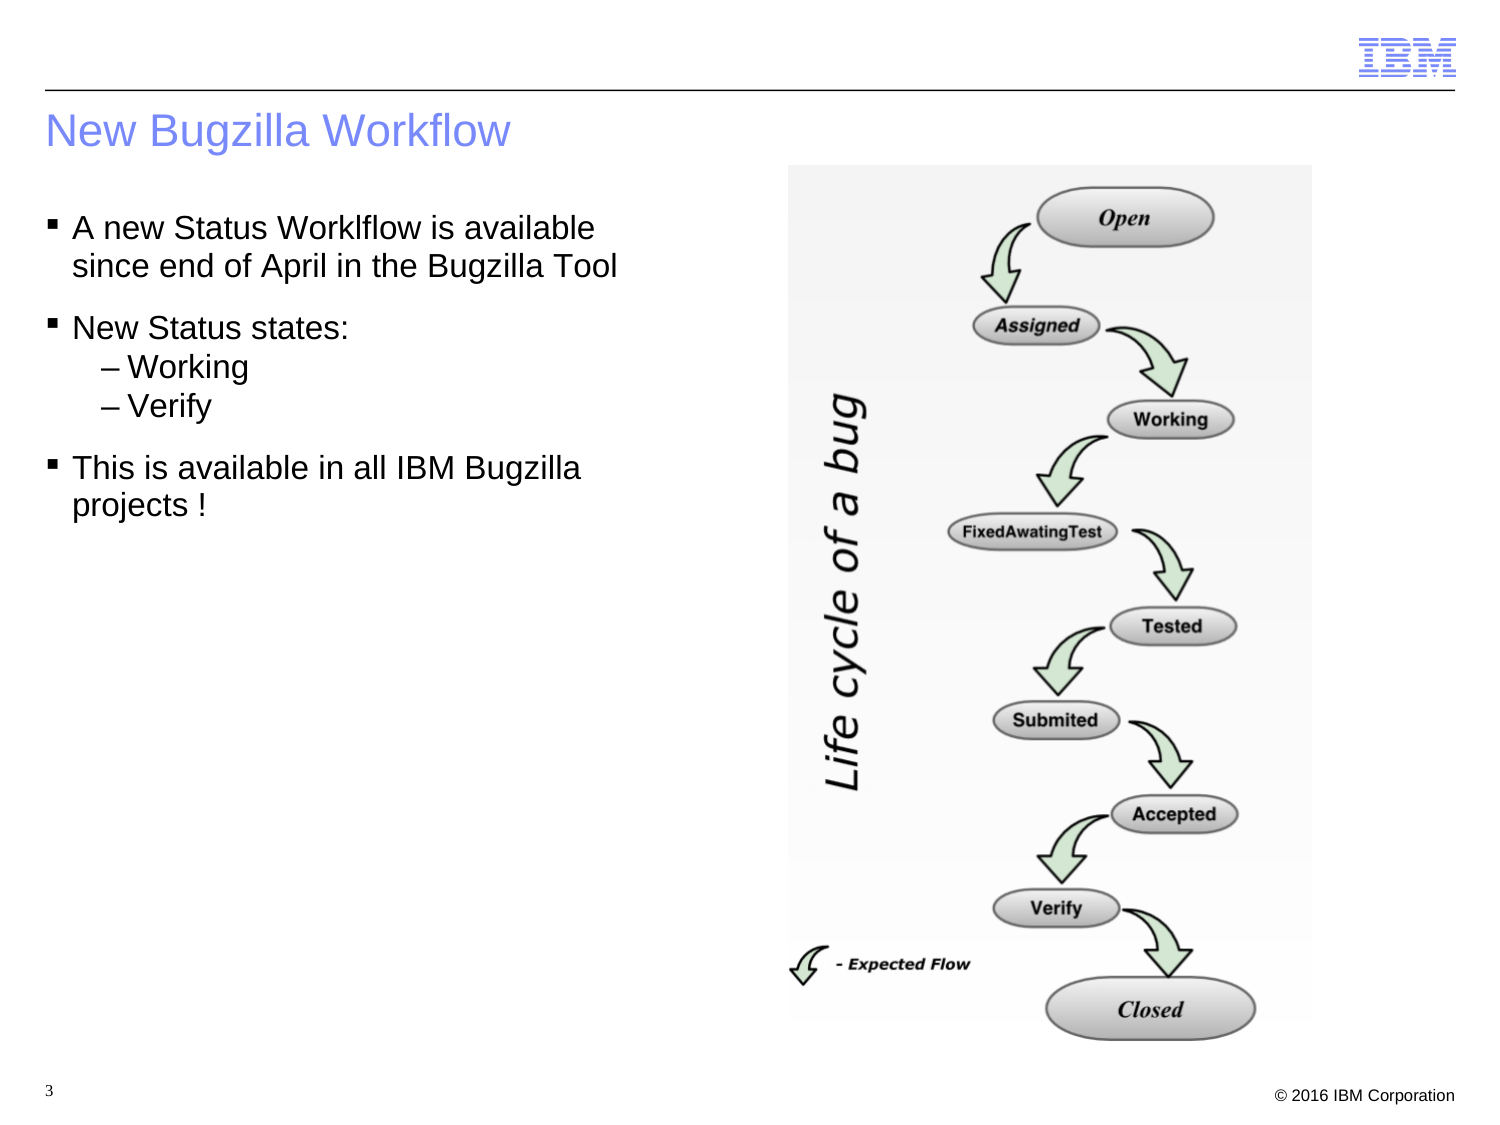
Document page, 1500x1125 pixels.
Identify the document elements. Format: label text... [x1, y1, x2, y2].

picture [788, 165, 1312, 1052]
picture [1359, 37, 1456, 77]
list A new Status Worklflow is available since end of April in the Bugzilla Tool New Status states: Working Verify This is available in all IBM Bugzilla projects ! [30, 202, 650, 1059]
title New Bugzilla Workflow [30, 97, 1456, 203]
